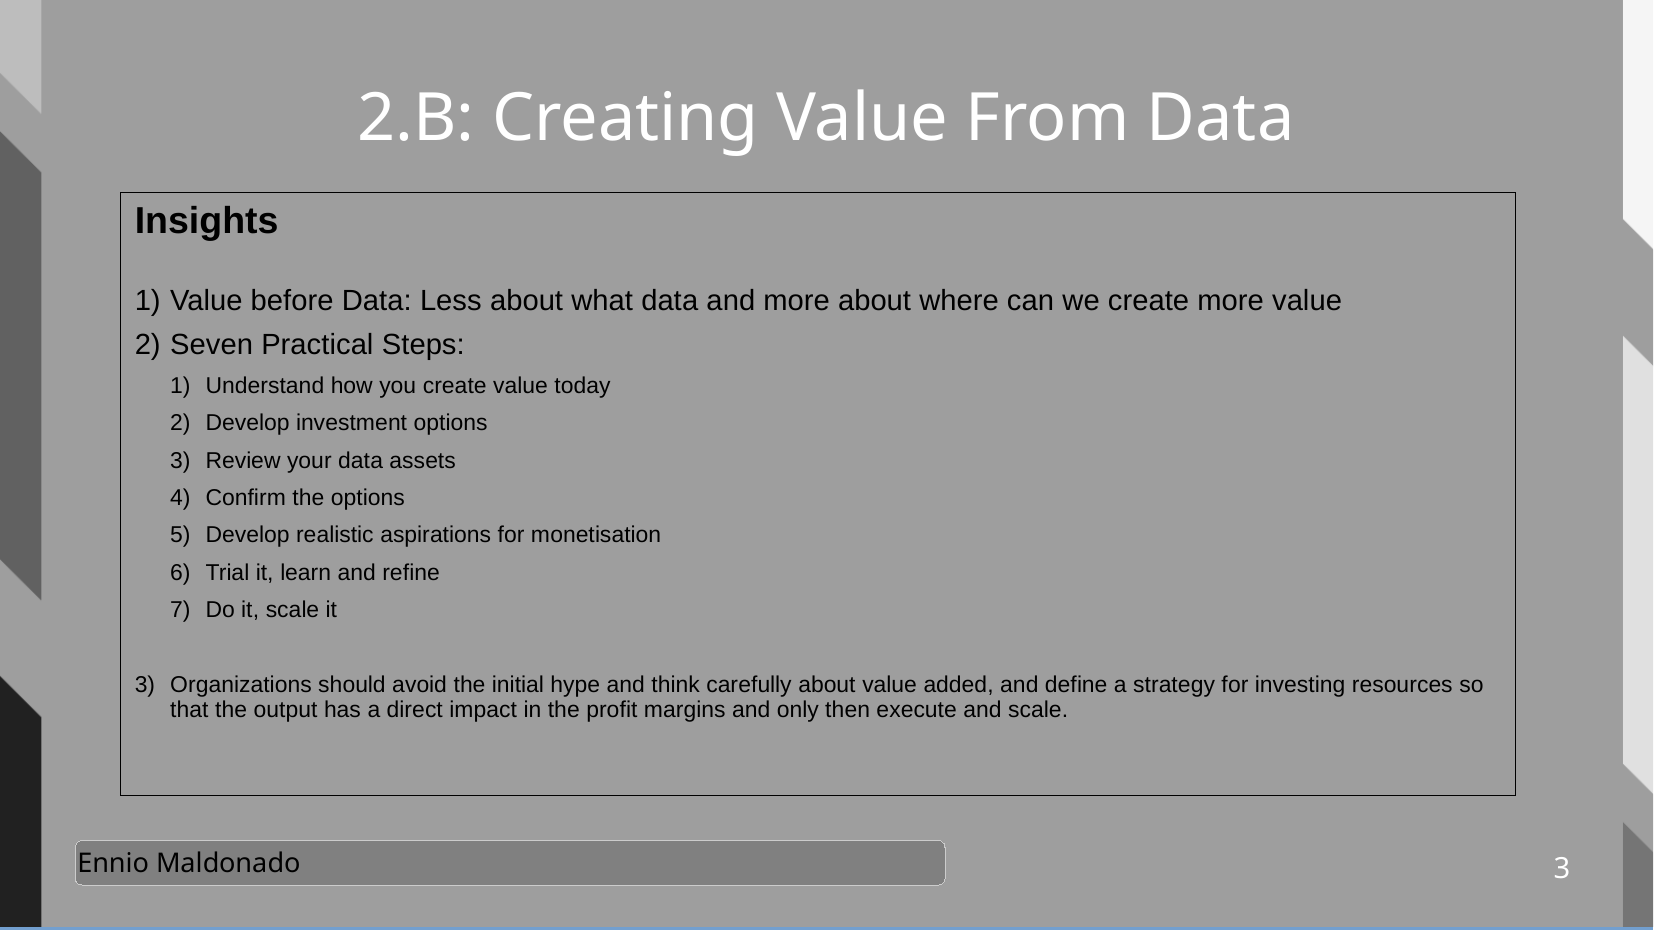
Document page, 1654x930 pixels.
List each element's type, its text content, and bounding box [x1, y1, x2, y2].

title 2.B: Creating Value From Data [82, 37, 1571, 193]
text_box Insights Value before Data: Less about what data and more about where can we create more value Seven Practical Steps: Understand how you create value today Develop investment options Review your data assets Confirm the options Develop realistic aspirations for monetisation Trial it, learn and refine Do it, scale it Organizations should avoid the initial hype and think carefully about value added, and define a strategy for investing resources so that the output has a direct impact in the profit margins and only then execute and scale. [120, 192, 1516, 796]
picture [0, 0, 1654, 927]
text_box Ennio Maldonado [75, 840, 946, 886]
